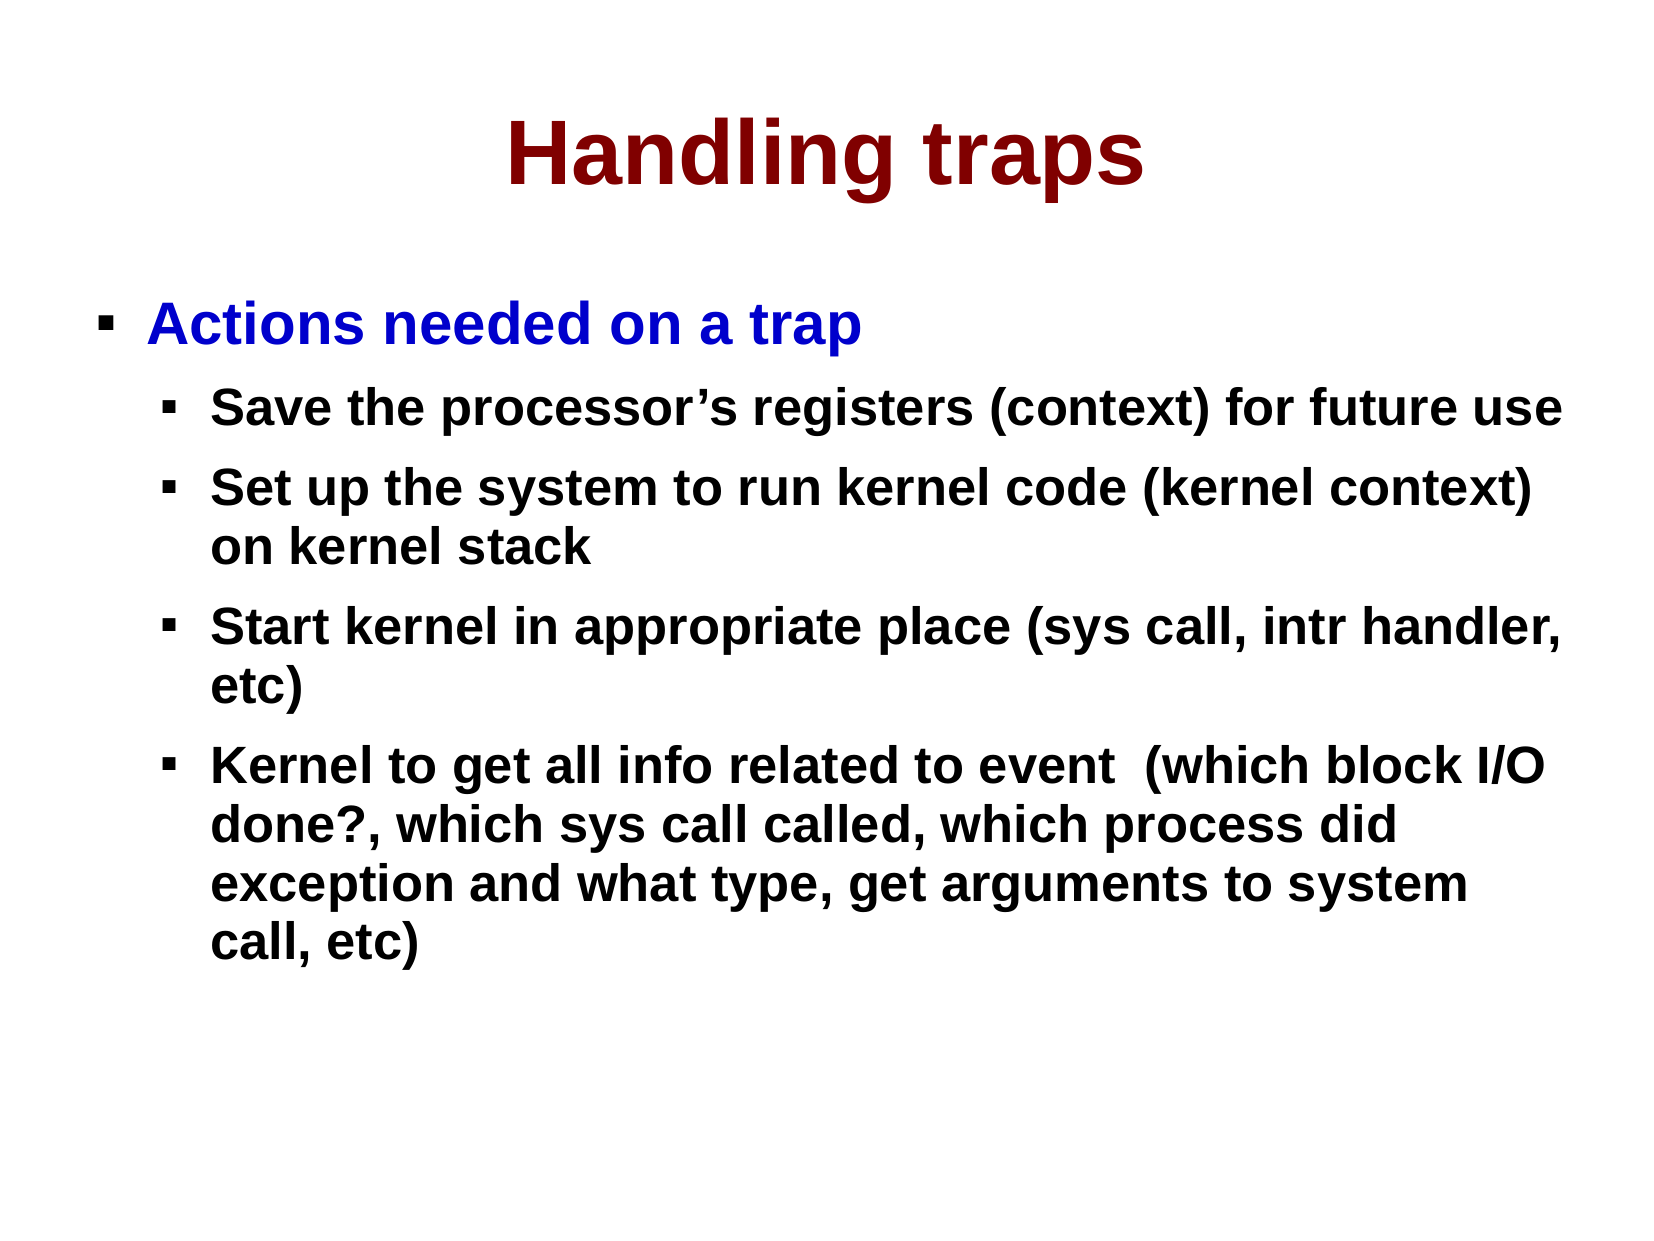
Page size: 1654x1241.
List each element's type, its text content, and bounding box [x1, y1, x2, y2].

list Actions needed on a trap Save the processor’s registers (context) for future use Set up the system to run kernel code (kernel context) on kernel stack Start kernel in appropriate place (sys call, intr handler, etc) Kernel to get all info related to event (which block I/O done?, which sys call called, which process did exception and what type, get arguments to system call, etc) [82, 290, 1571, 1010]
title Handling traps [82, 49, 1571, 257]
